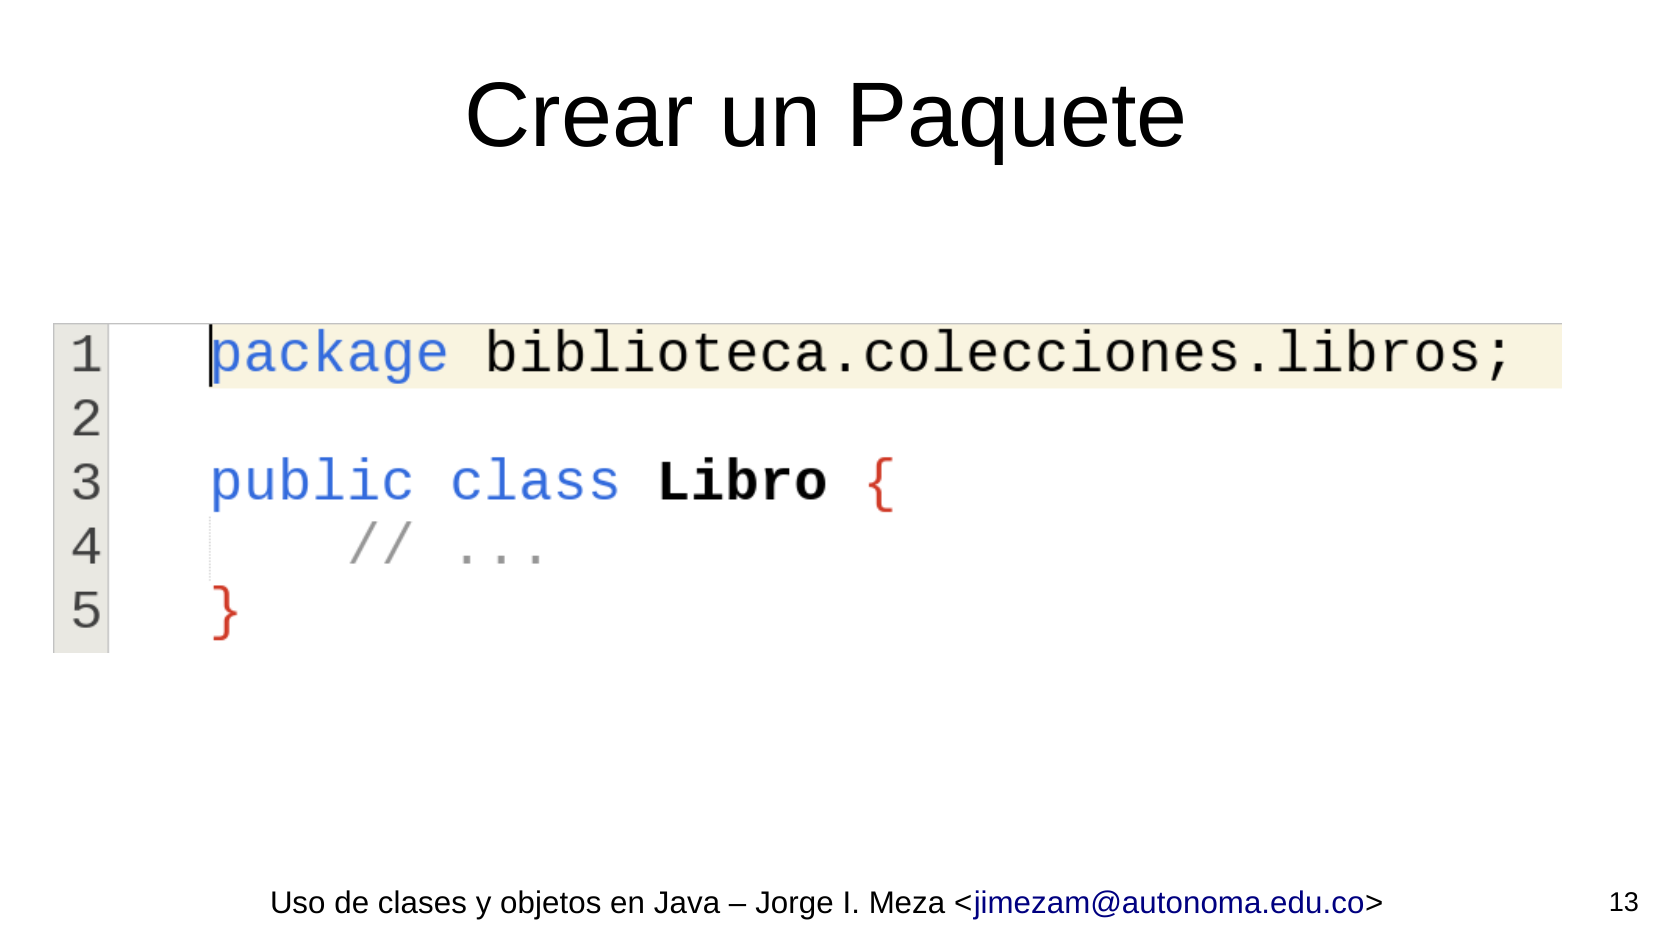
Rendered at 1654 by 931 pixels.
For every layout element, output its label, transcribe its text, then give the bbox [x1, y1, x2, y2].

title Crear un Paquete [82, 37, 1571, 193]
picture [53, 323, 1562, 653]
